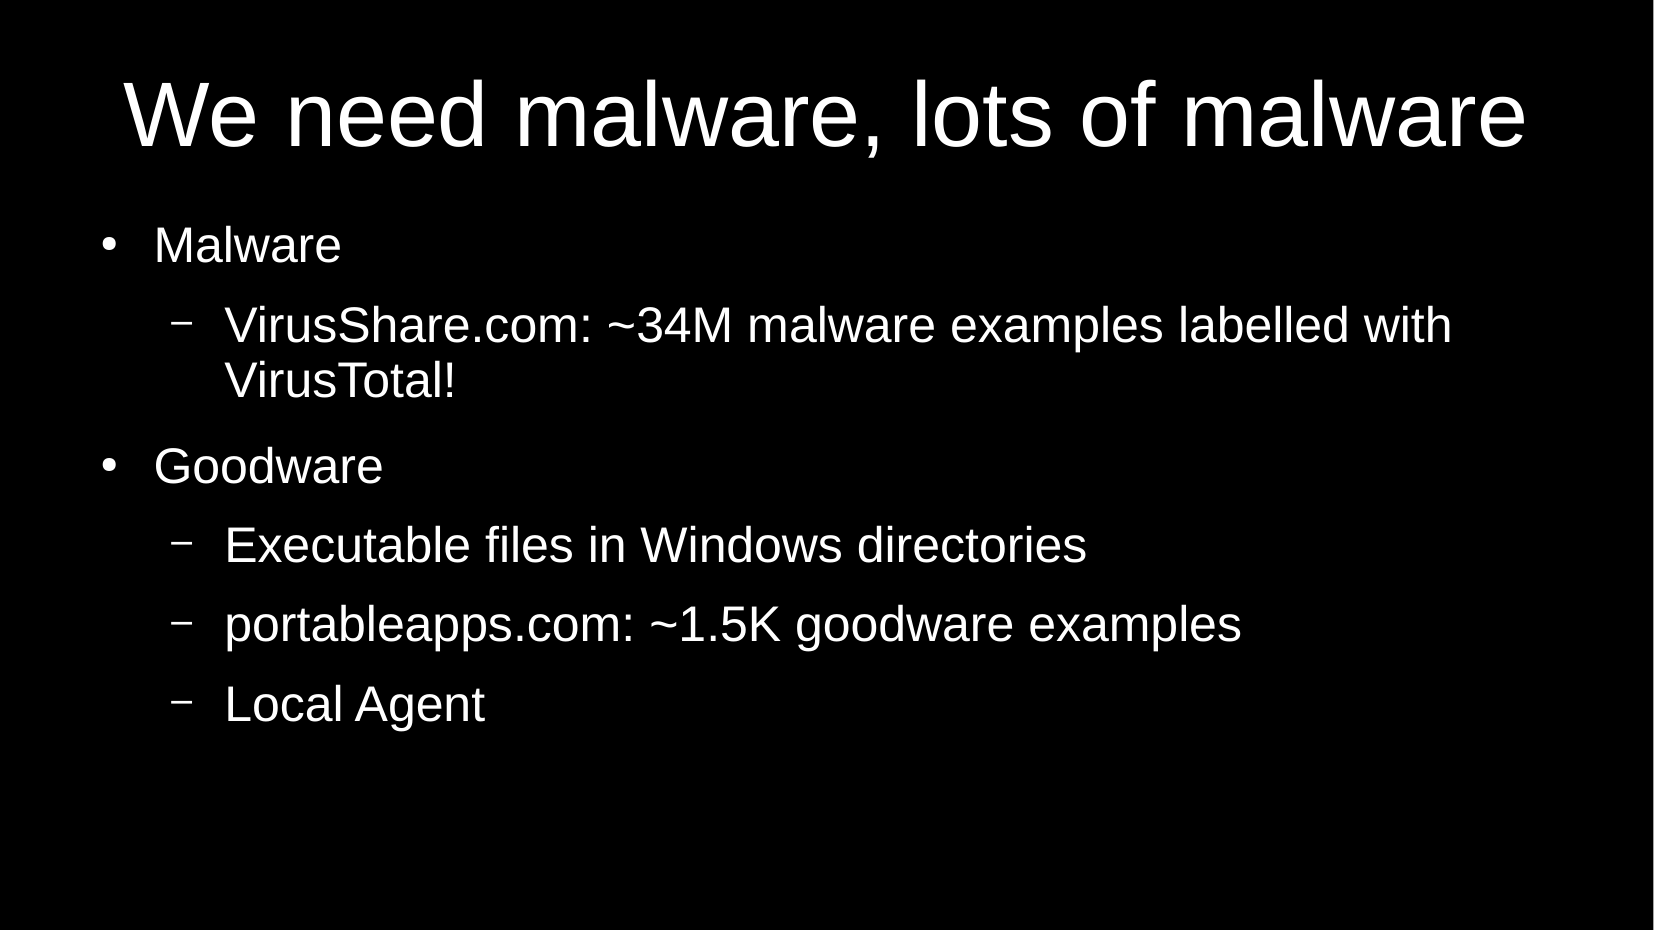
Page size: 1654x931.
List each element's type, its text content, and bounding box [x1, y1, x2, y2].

list Malware VirusShare.com: ~34M malware examples labelled with VirusTotal! Goodware Executable files in Windows directories portableapps.com: ~1.5K goodware examples Local Agent [82, 217, 1571, 886]
title We need malware, lots of malware [82, 37, 1571, 193]
